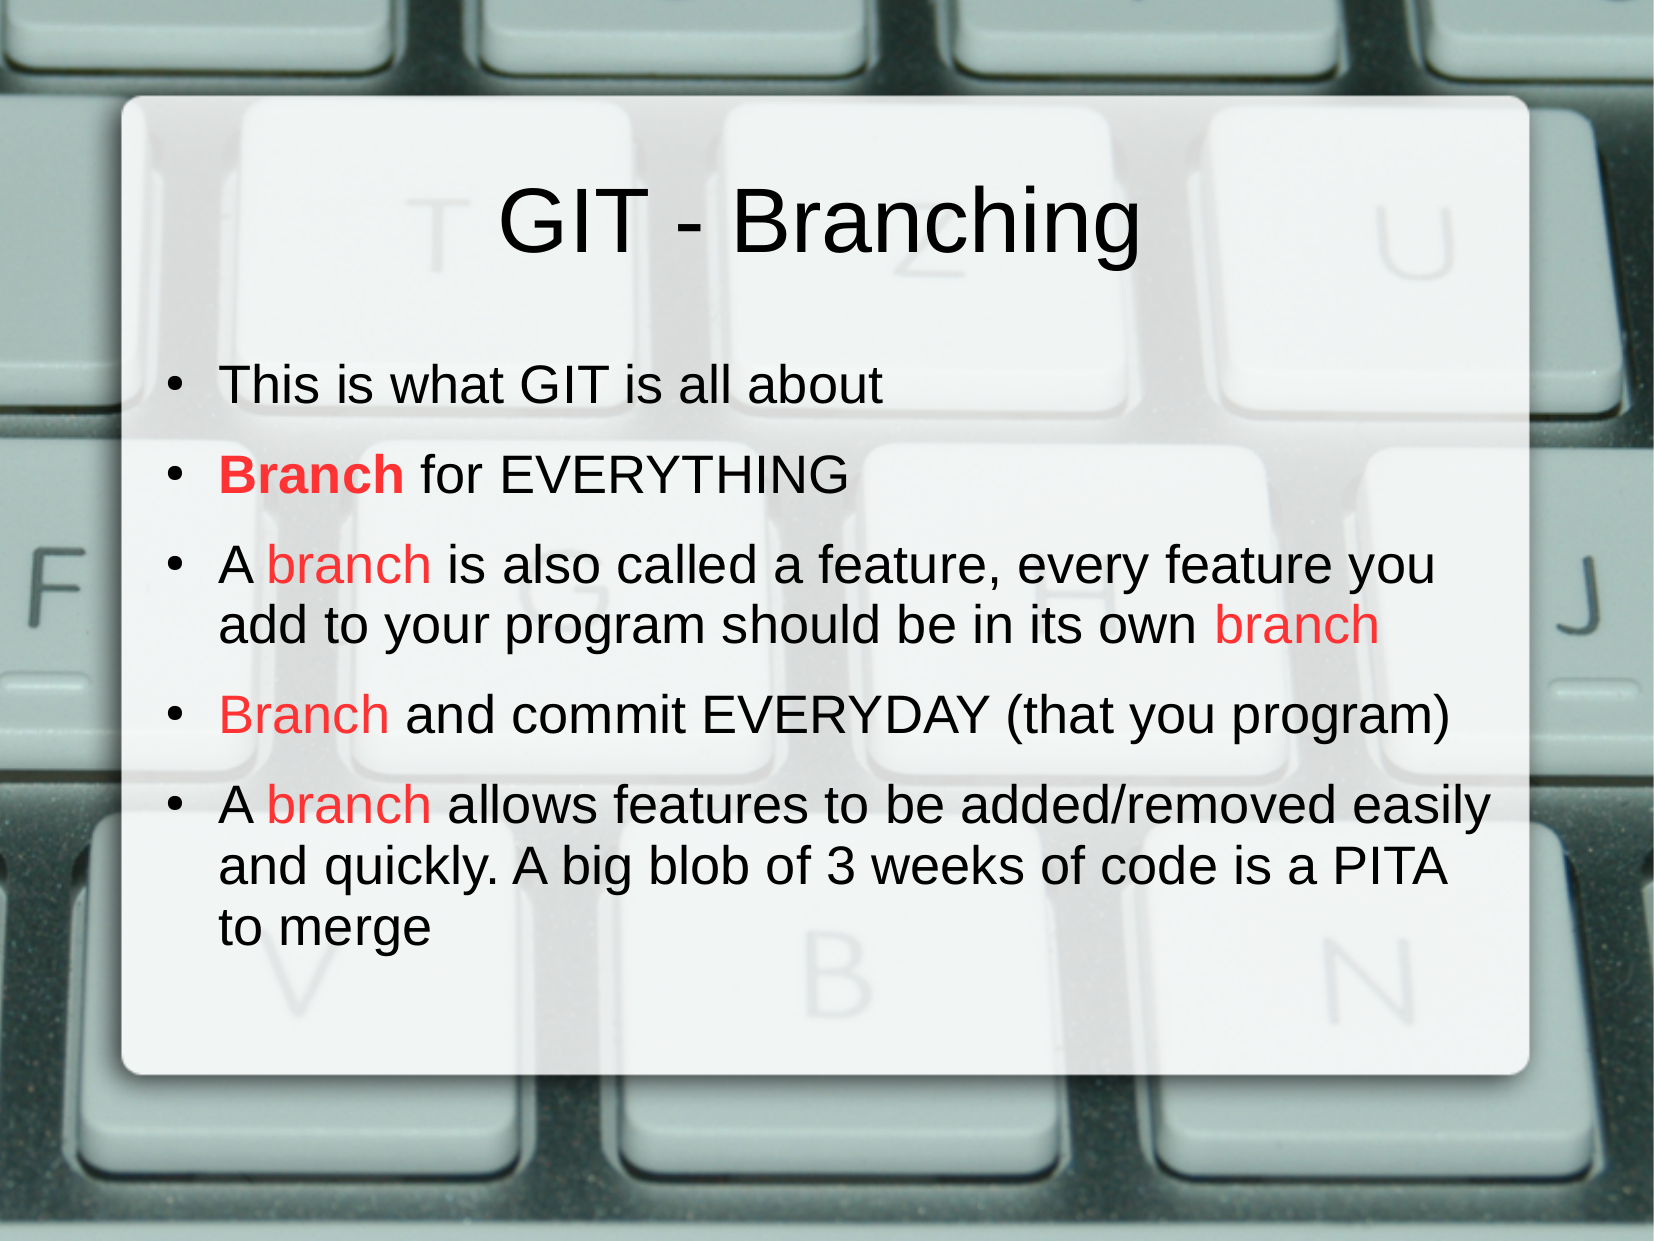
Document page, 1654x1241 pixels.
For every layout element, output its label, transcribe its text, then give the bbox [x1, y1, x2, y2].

list This is what GIT is all about Branch for EVERYTHING A branch is also called a feature, every feature you add to your program should be in its own branch Branch and commit EVERYDAY (that you program) A branch allows features to be added/removed easily and quickly. A big blob of 3 weeks of code is a PITA to merge [147, 354, 1506, 1063]
picture [0, 0, 1654, 1241]
title GIT - Branching [135, 117, 1506, 325]
